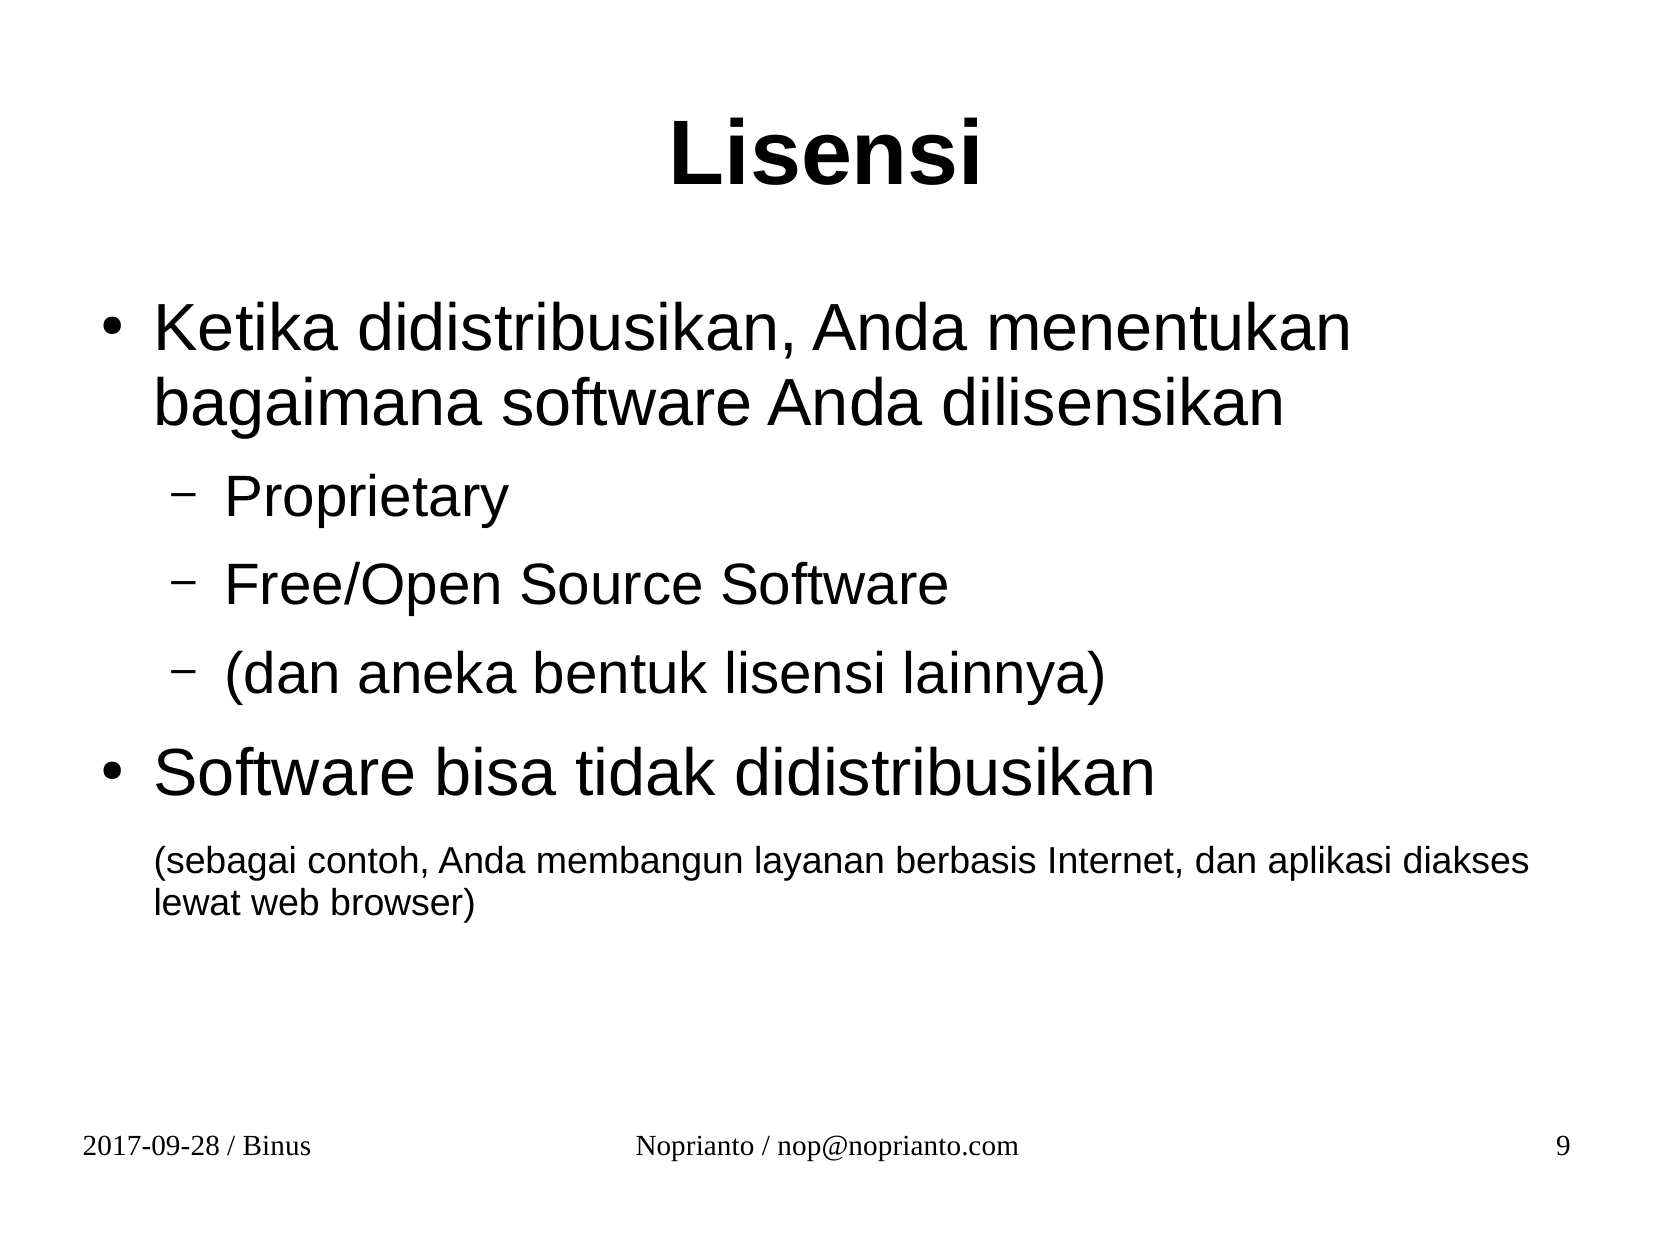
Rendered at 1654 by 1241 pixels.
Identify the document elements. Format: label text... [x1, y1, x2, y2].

list Ketika didistribusikan, Anda menentukan bagaimana software Anda dilisensikan Proprietary Free/Open Source Software (dan aneka bentuk lisensi lainnya) Software bisa tidak didistribusikan (sebagai contoh, Anda membangun layanan berbasis Internet, dan aplikasi diakses lewat web browser) [82, 290, 1571, 1010]
title Lisensi [82, 49, 1571, 257]
